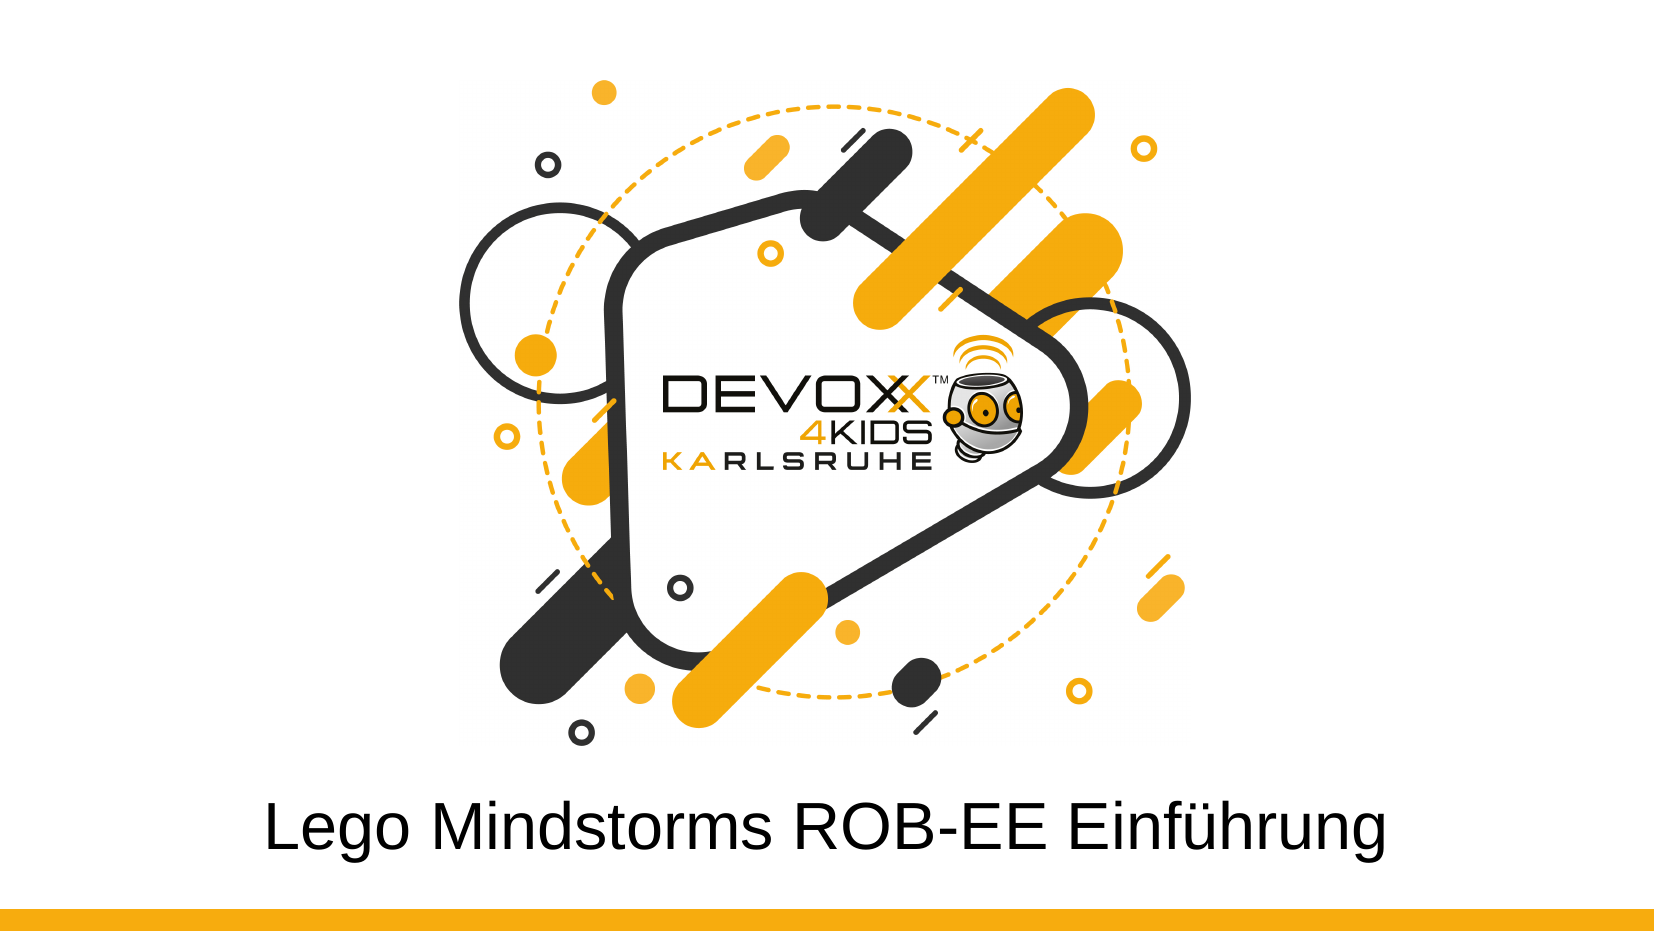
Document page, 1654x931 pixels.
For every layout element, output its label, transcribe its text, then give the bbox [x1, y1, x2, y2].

text_box [0, 909, 1654, 931]
text_box Lego Mindstorms ROB-EE Einführung [248, 755, 1406, 898]
picture [459, 80, 1191, 746]
